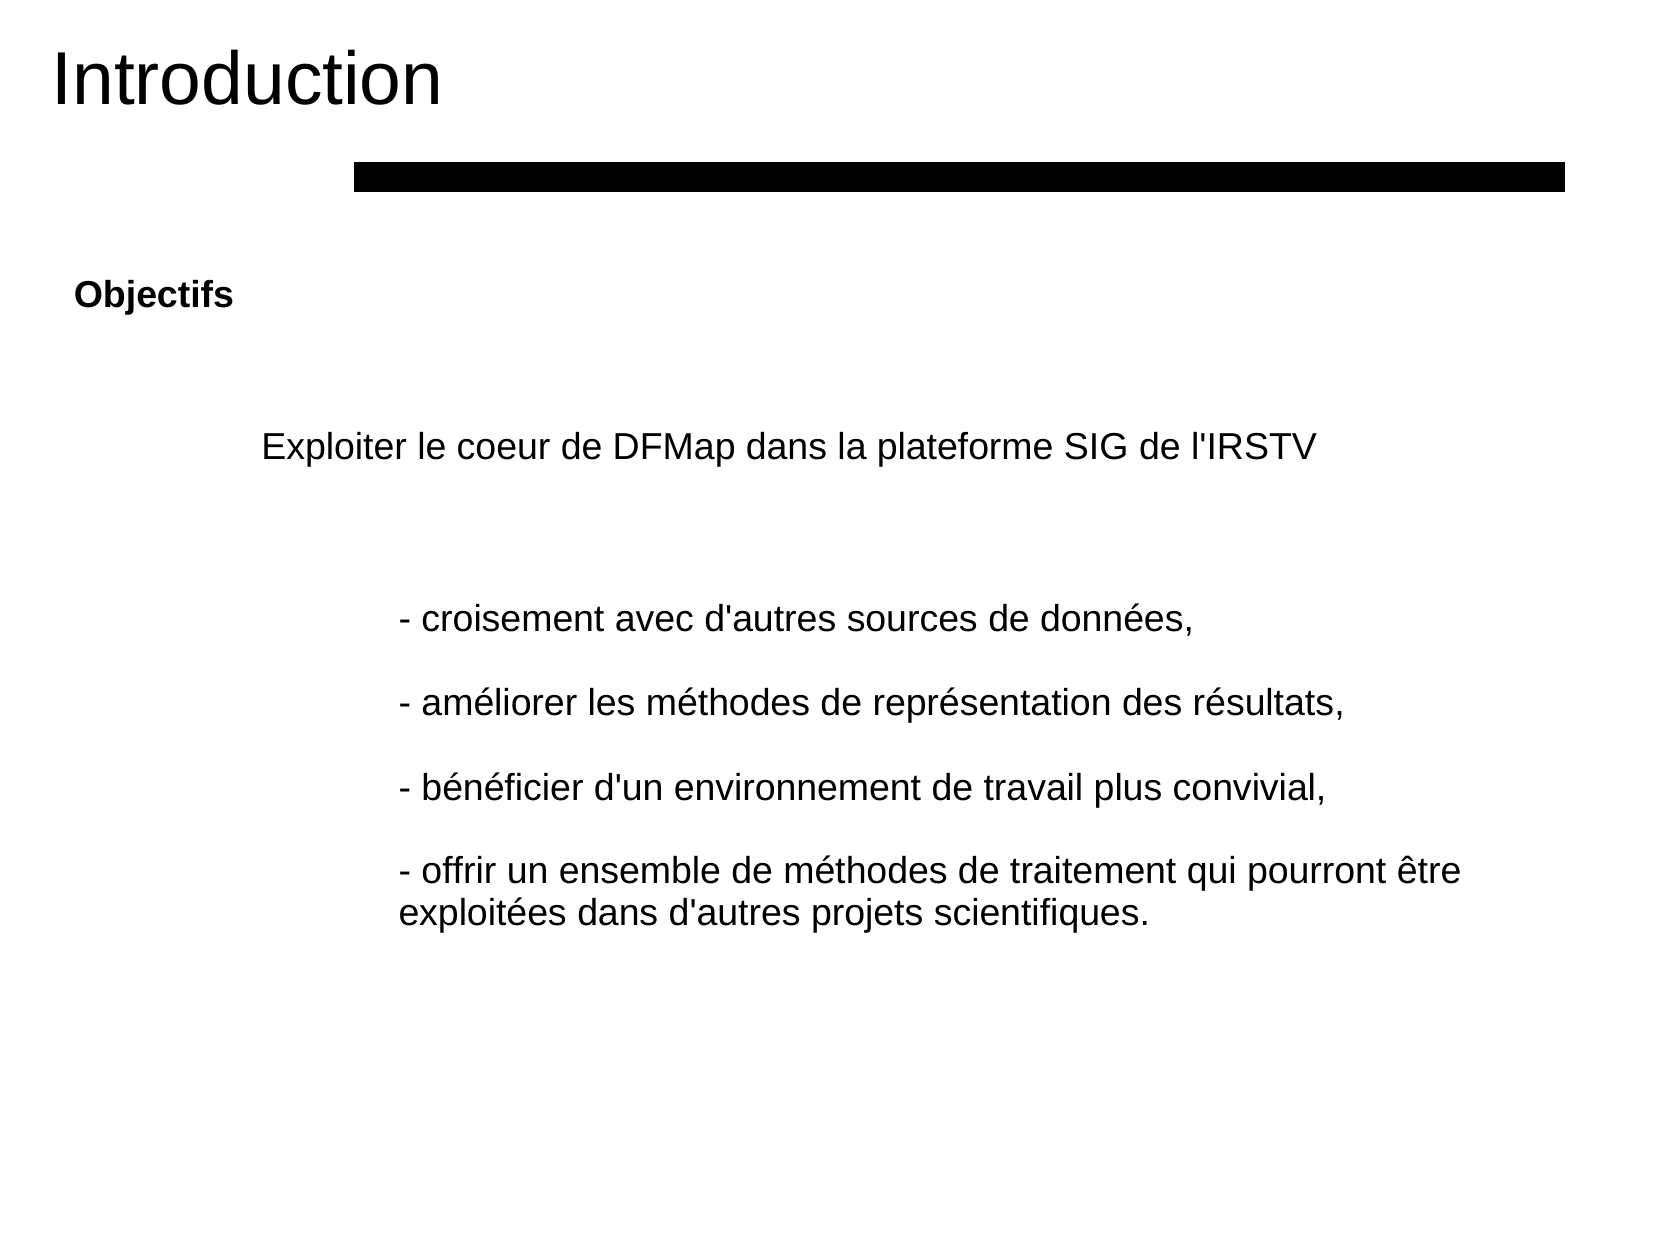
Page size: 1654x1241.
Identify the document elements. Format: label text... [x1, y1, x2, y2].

text_box Introduction [37, 29, 459, 138]
text_box Exploiter le coeur de DFMap dans la plateforme SIG de l'IRSTV [236, 417, 1346, 480]
text_box - croisement avec d'autres sources de données, - améliorer les méthodes de représentation des résultats, - bénéficier d'un environnement de travail plus convivial, - offrir un ensemble de méthodes de traitement qui pourront être exploitées dans d'autres projets scientifiques. [383, 590, 1488, 1024]
text_box Objectifs [59, 265, 247, 330]
